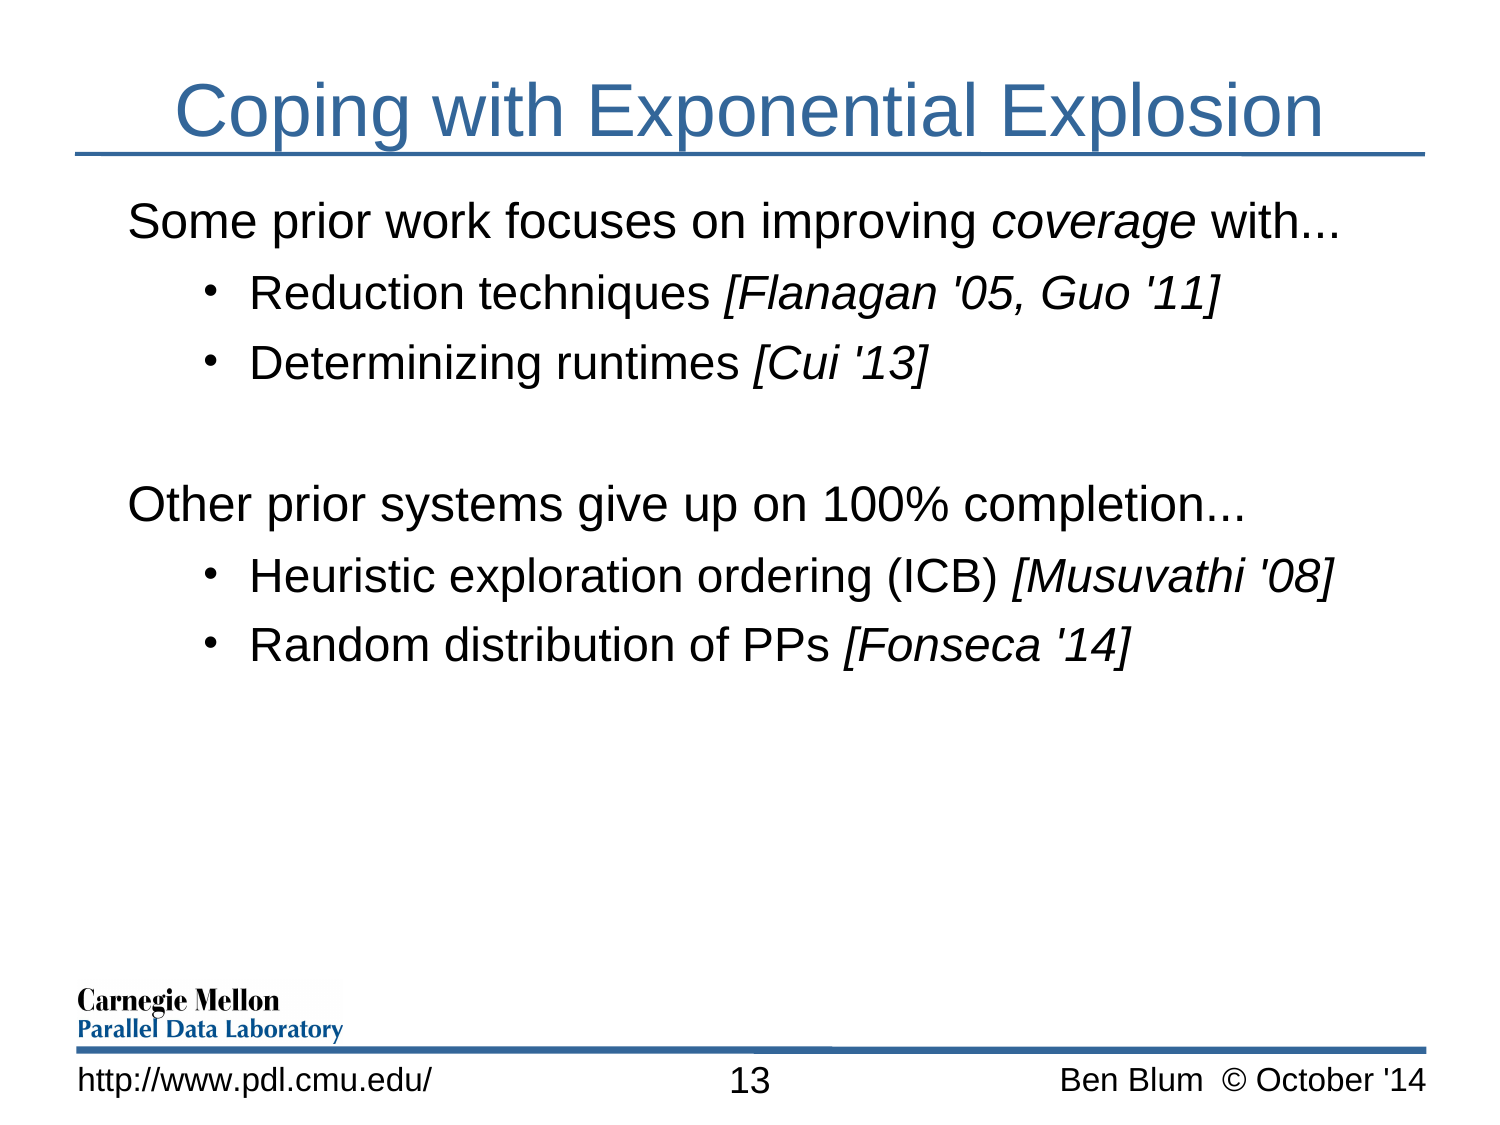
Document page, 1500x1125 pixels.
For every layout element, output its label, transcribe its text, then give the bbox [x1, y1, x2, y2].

title Coping with Exponential Explosion [112, 49, 1388, 163]
list Some prior work focuses on improving coverage with... Reduction techniques [Flanagan '05, Guo '11] Determinizing runtimes [Cui '13] Other prior systems give up on 100% completion... Heuristic exploration ordering (ICB) [Musuvathi '08] Random distribution of PPs [Fonseca '14] [112, 181, 1426, 938]
picture [77, 979, 343, 1044]
